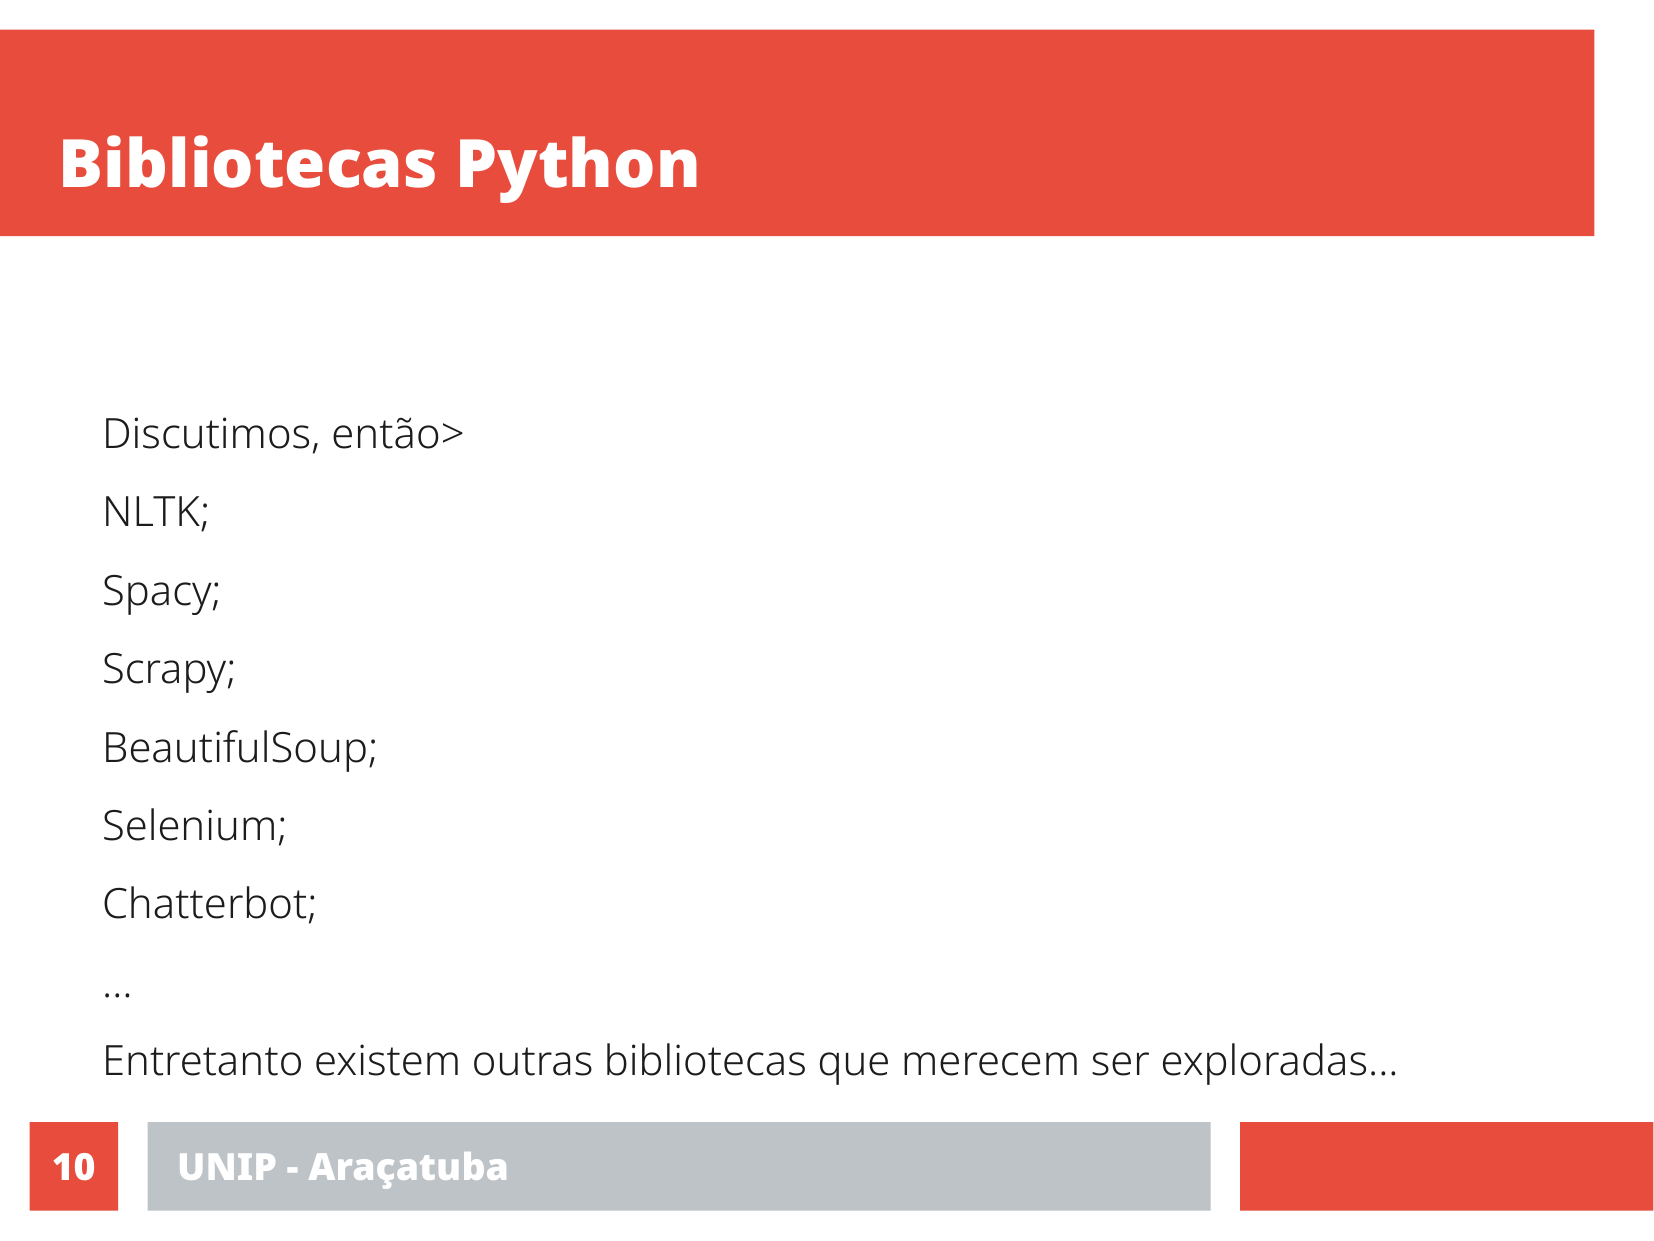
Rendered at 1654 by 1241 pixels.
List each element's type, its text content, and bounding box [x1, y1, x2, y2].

list Discutimos, então> NLTK; Spacy; Scrapy; BeautifulSoup; Selenium; Chatterbot; … Entretanto existem outras bibliotecas que merecem ser exploradas... [59, 324, 1565, 1093]
title Bibliotecas Python [59, 59, 1595, 207]
